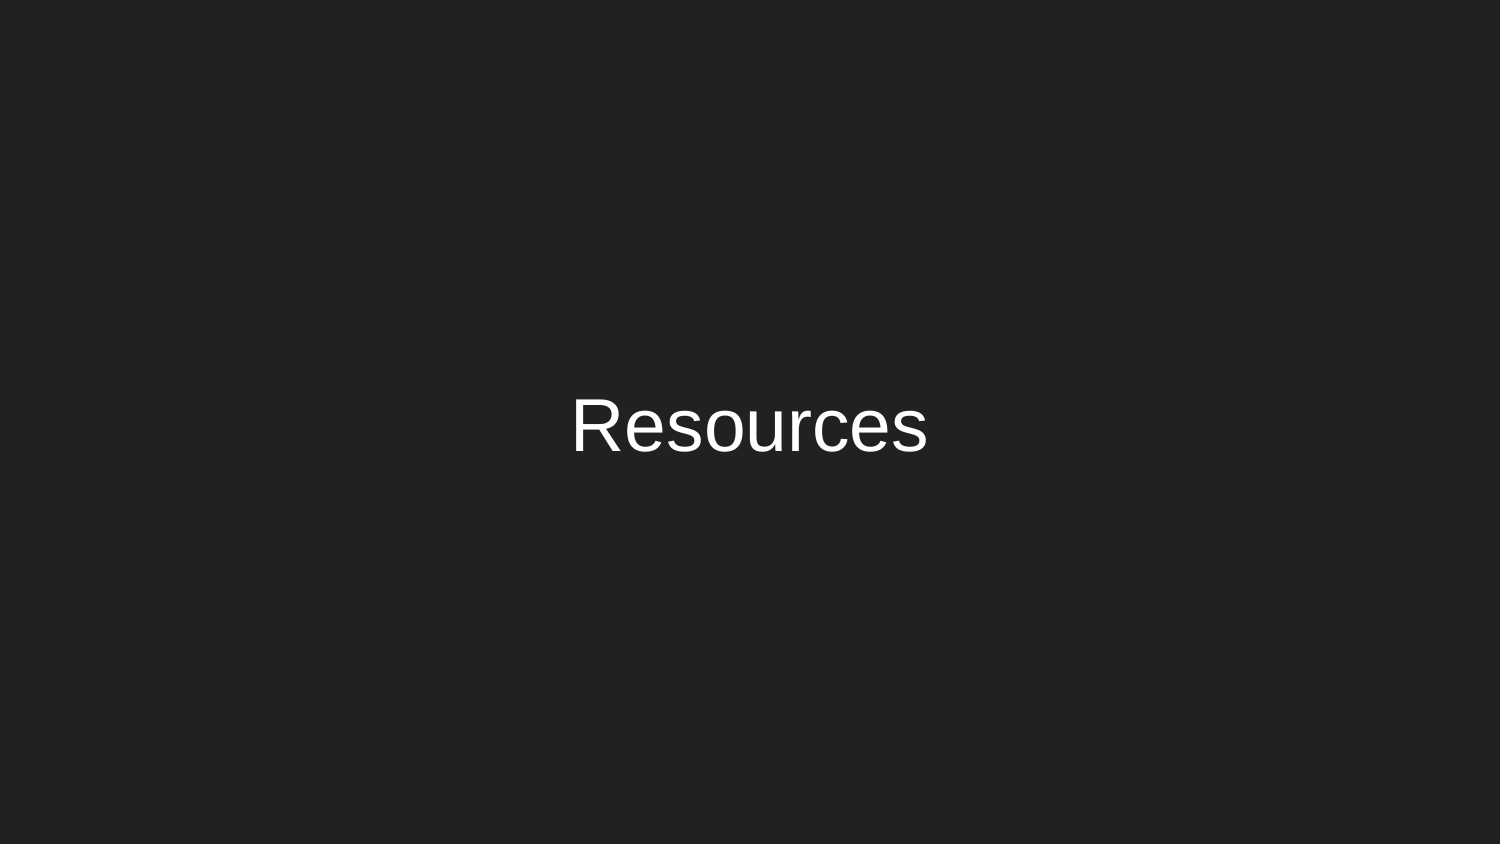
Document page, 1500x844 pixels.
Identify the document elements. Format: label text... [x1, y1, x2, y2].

title Resources [51, 352, 1449, 491]
